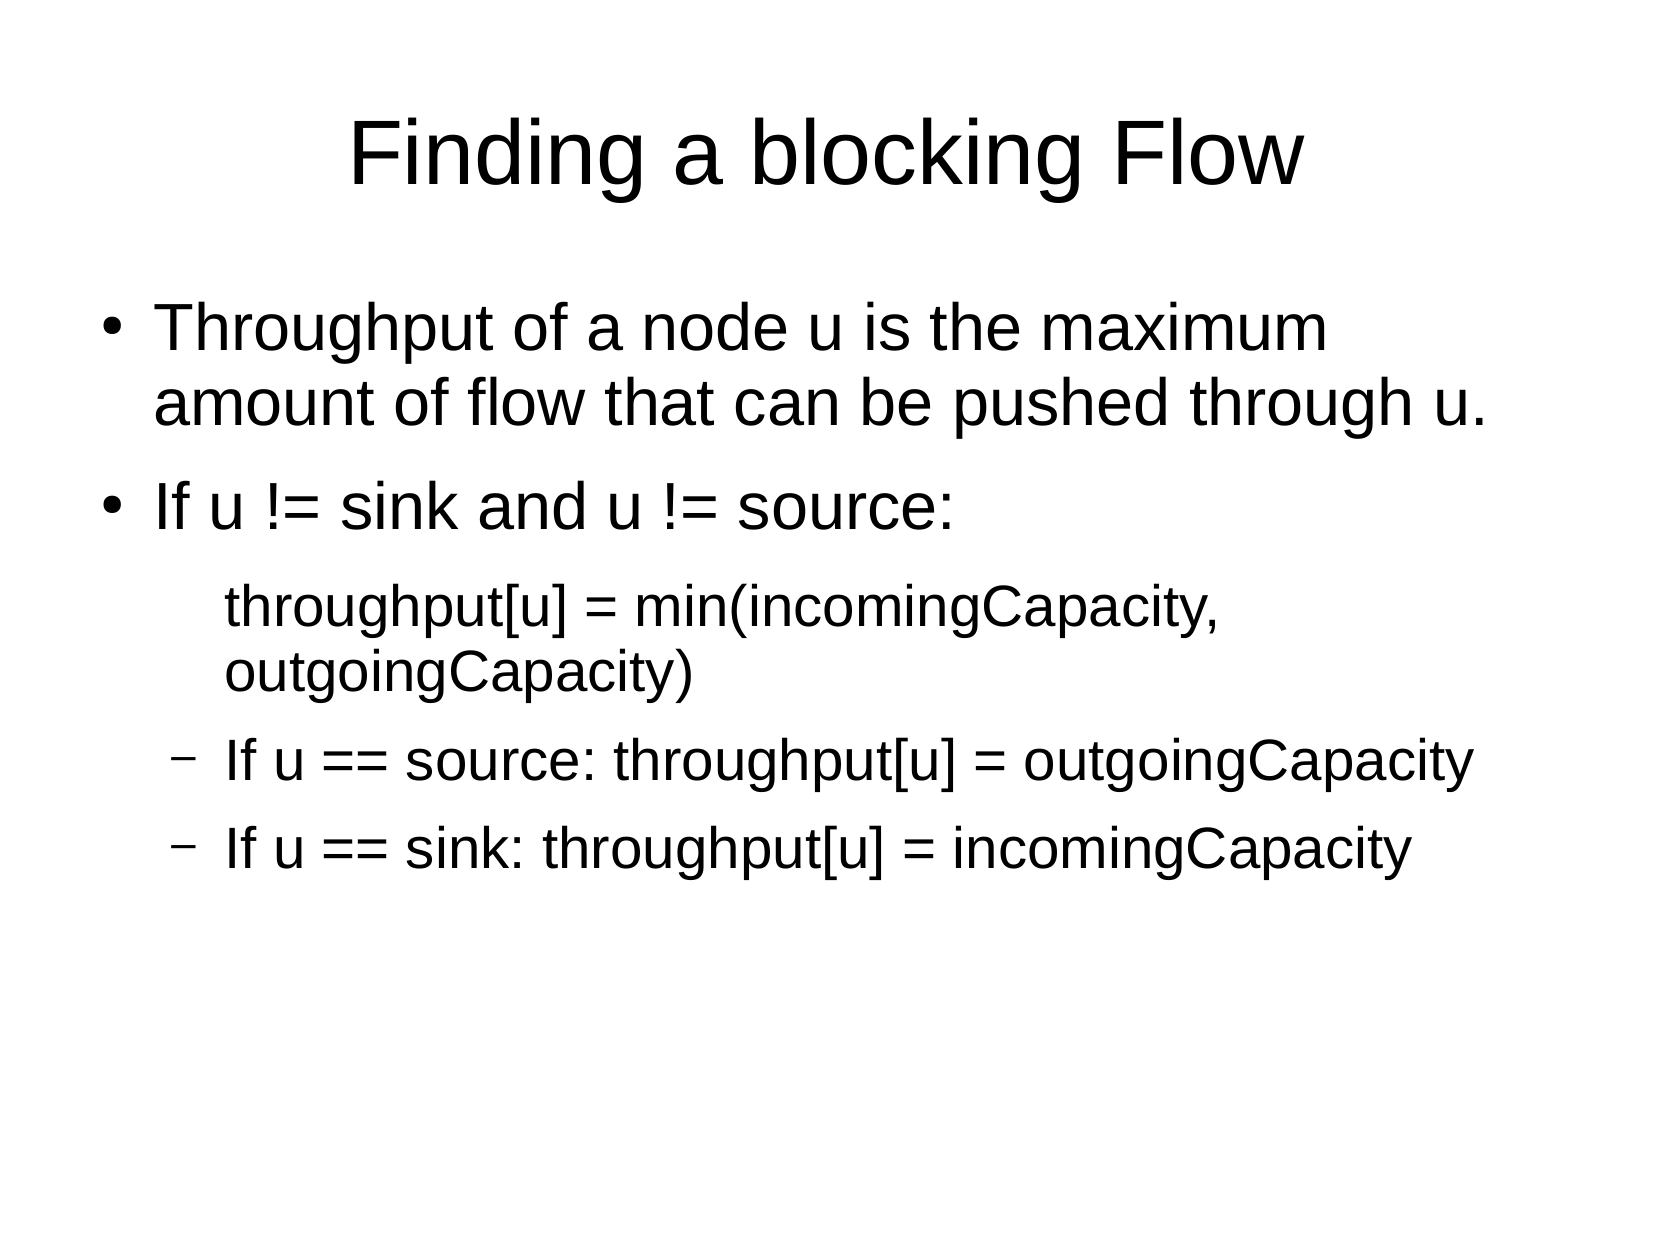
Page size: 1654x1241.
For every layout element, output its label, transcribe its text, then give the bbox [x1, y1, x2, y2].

title Finding a blocking Flow [82, 49, 1571, 257]
list Throughput of a node u is the maximum amount of flow that can be pushed through u. If u != sink and u != source: throughput[u] = min(incomingCapacity, outgoingCapacity) If u == source: throughput[u] = outgoingCapacity If u == sink: throughput[u] = incomingCapacity [82, 290, 1571, 1010]
